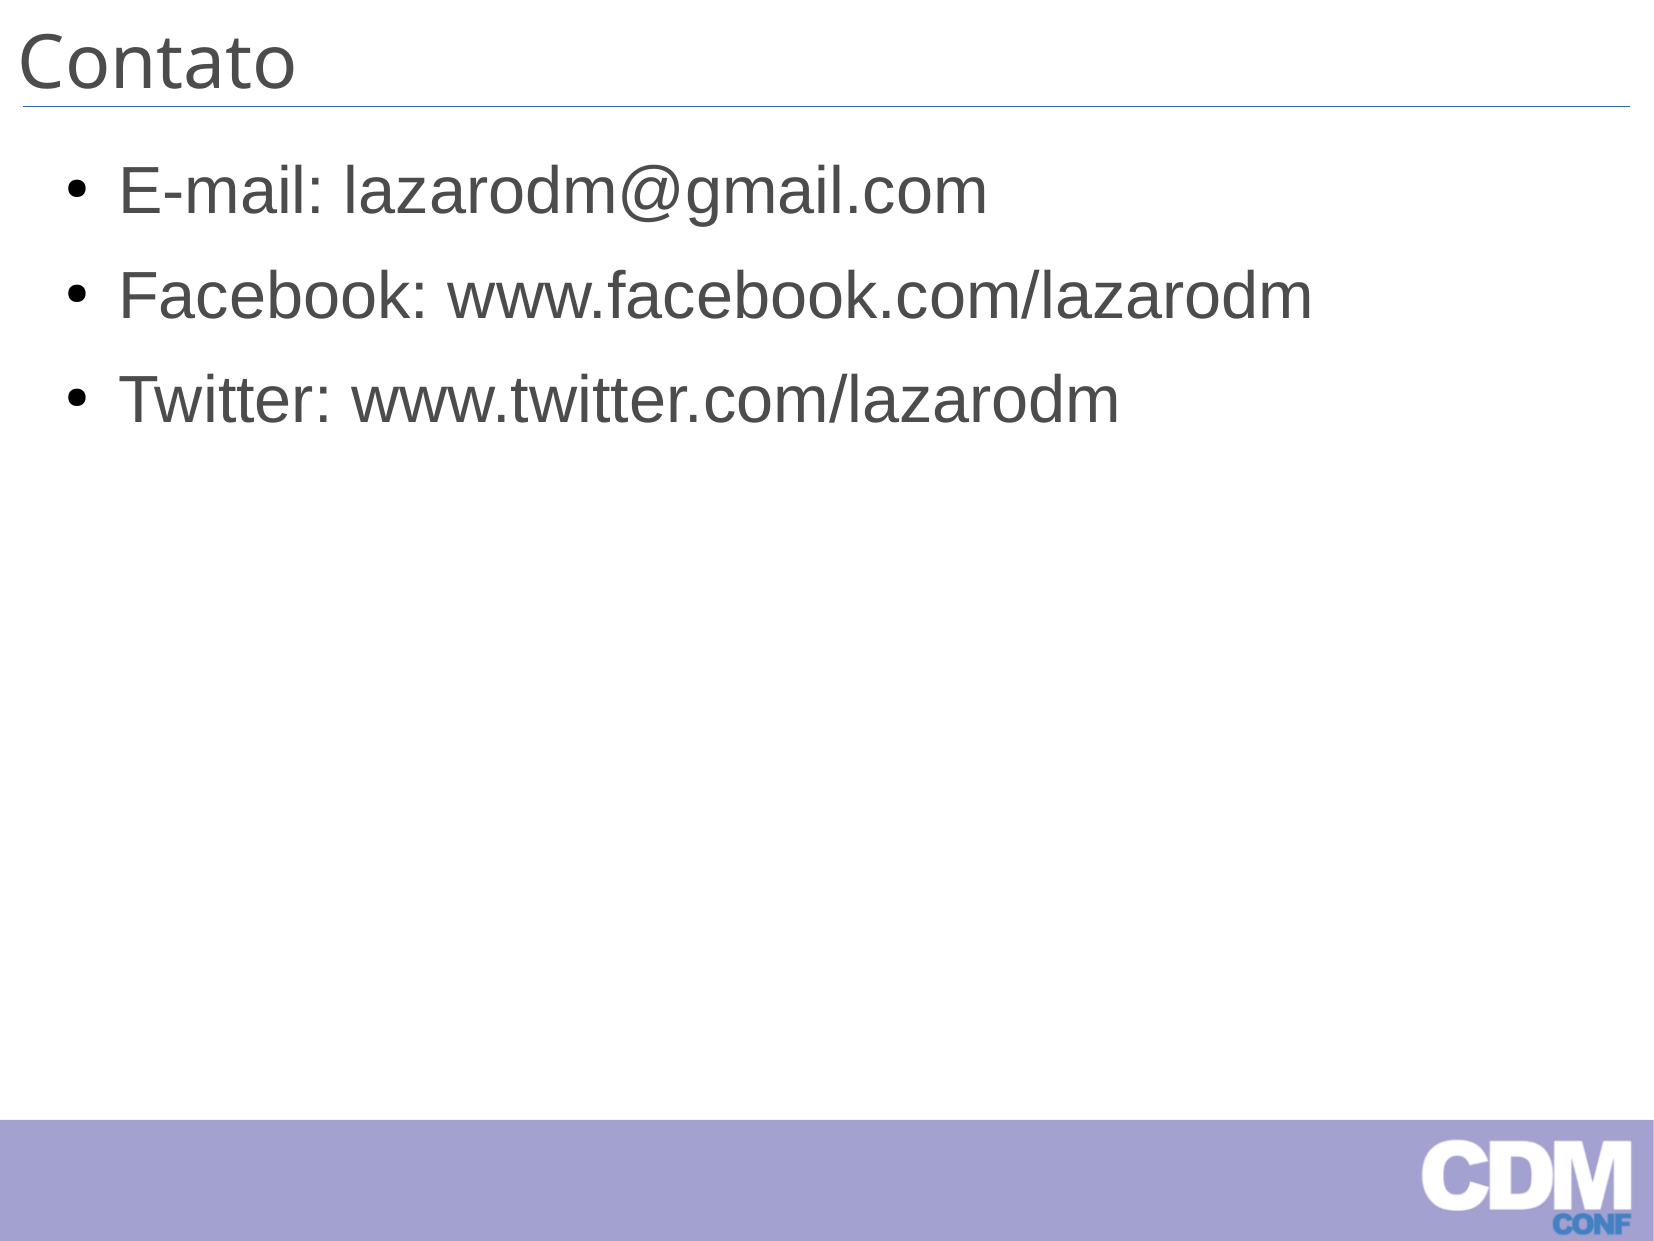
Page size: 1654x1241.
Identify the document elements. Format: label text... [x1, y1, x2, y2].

title Contato [17, 15, 1607, 103]
picture [0, 0, 1654, 1241]
list E-mail: lazarodm@gmail.com Facebook: www.facebook.com/lazarodm Twitter: www.twitter.com/lazarodm [47, 153, 1607, 1087]
